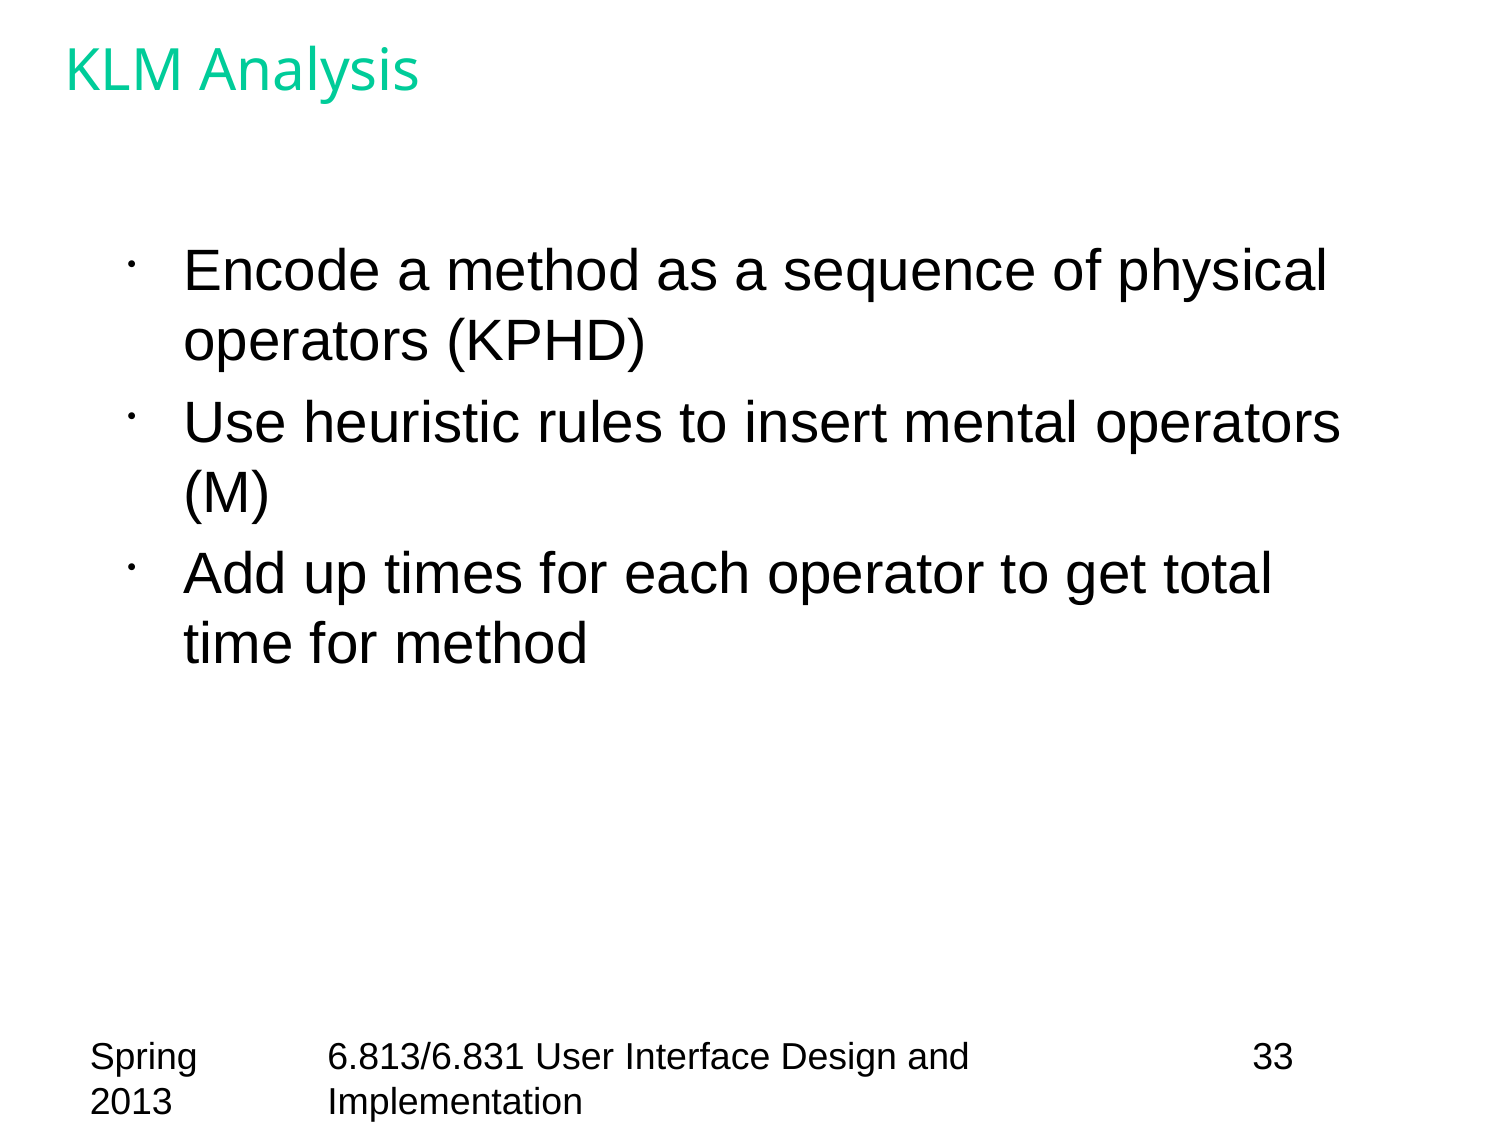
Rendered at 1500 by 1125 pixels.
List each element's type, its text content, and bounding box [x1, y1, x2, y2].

slide_number Spring 2013 [75, 1024, 300, 1103]
title KLM Analysis [50, 24, 1438, 150]
footer 6.813/6.831 User Interface Design and Implementation [312, 1024, 1225, 1103]
list Encode a method as a sequence of physical operators (KPHD) Use heuristic rules to insert mental operators (M) Add up times for each operator to get total time for method [112, 224, 1388, 1000]
slide_number <number> [1237, 1024, 1425, 1103]
